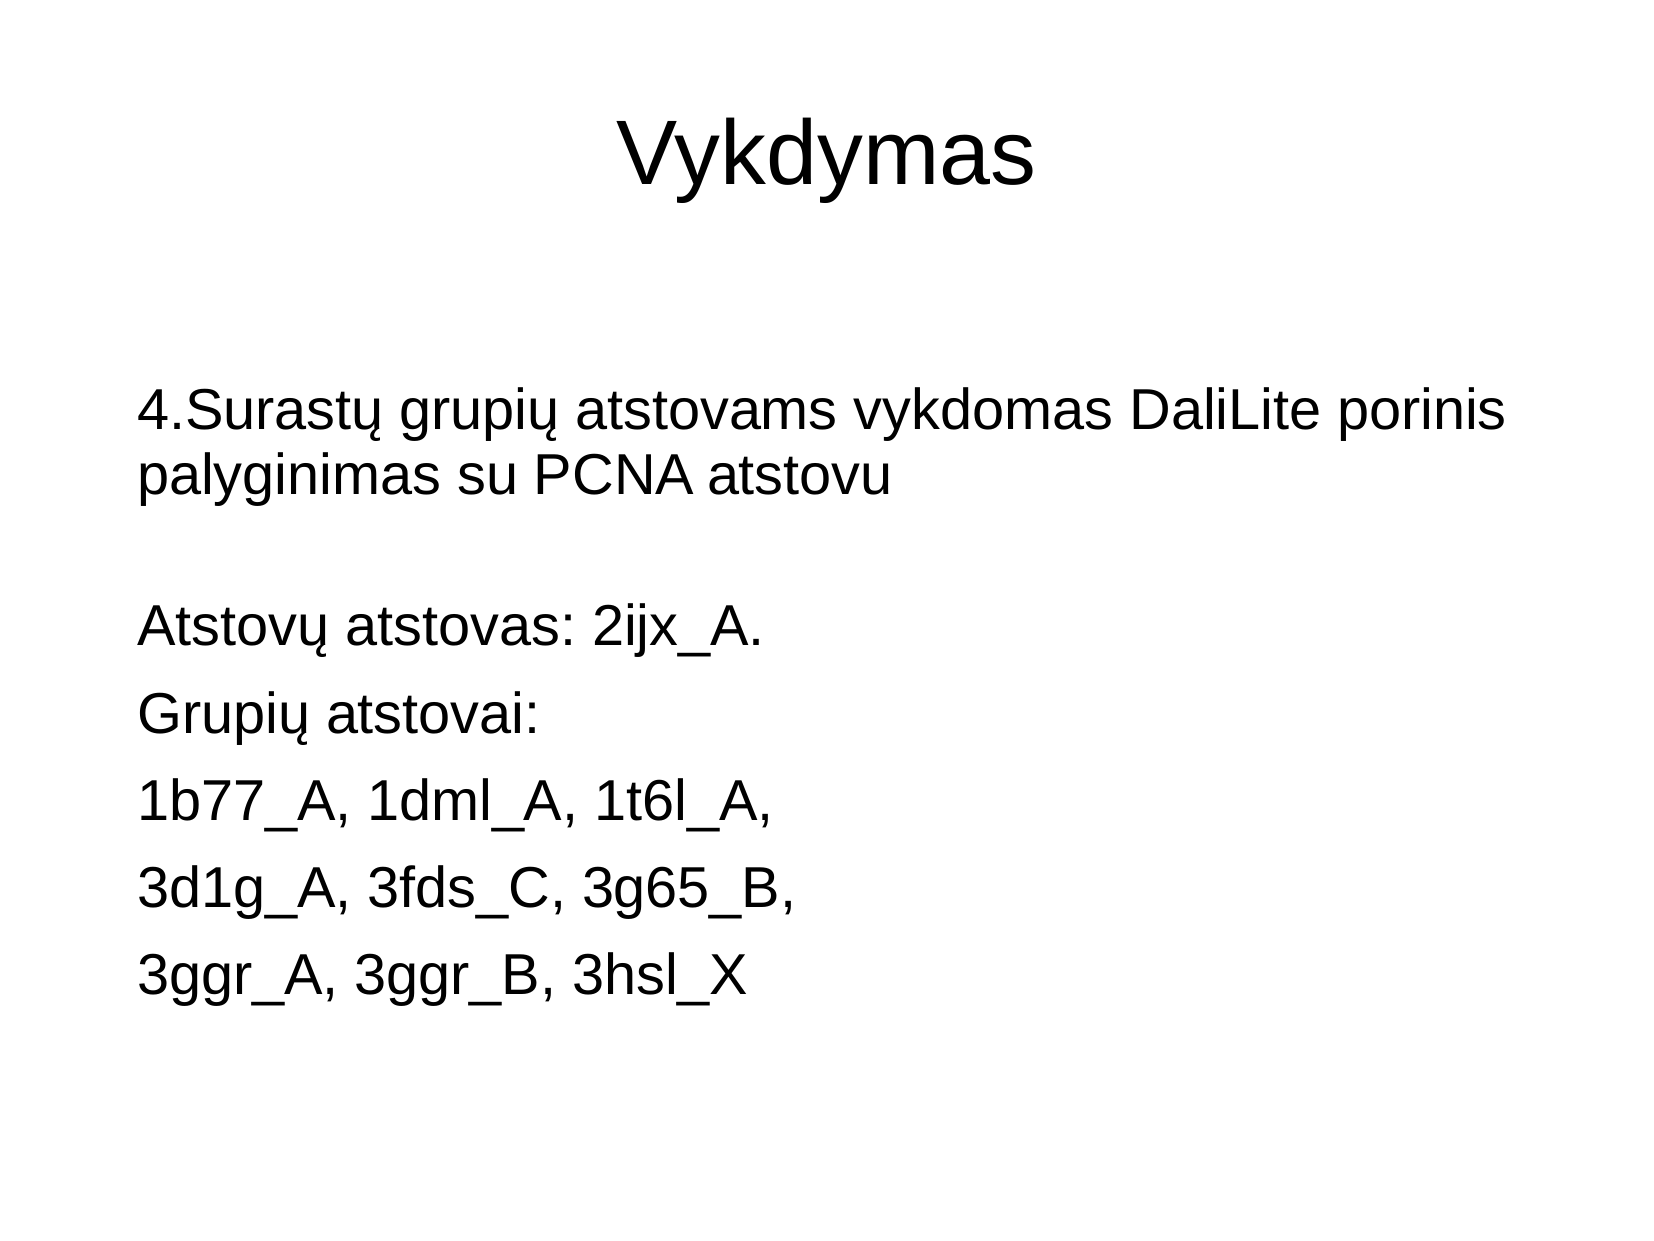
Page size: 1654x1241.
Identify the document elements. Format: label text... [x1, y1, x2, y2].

title Vykdymas [82, 49, 1571, 257]
list 4.Surastų grupių atstovams vykdomas DaliLite porinis palyginimas su PCNA atstovu Atstovų atstovas: 2ijx_A. Grupių atstovai: 1b77_A, 1dml_A, 1t6l_A, 3d1g_A, 3fds_C, 3g65_B, 3ggr_A, 3ggr_B, 3hsl_X [82, 290, 1571, 1010]
